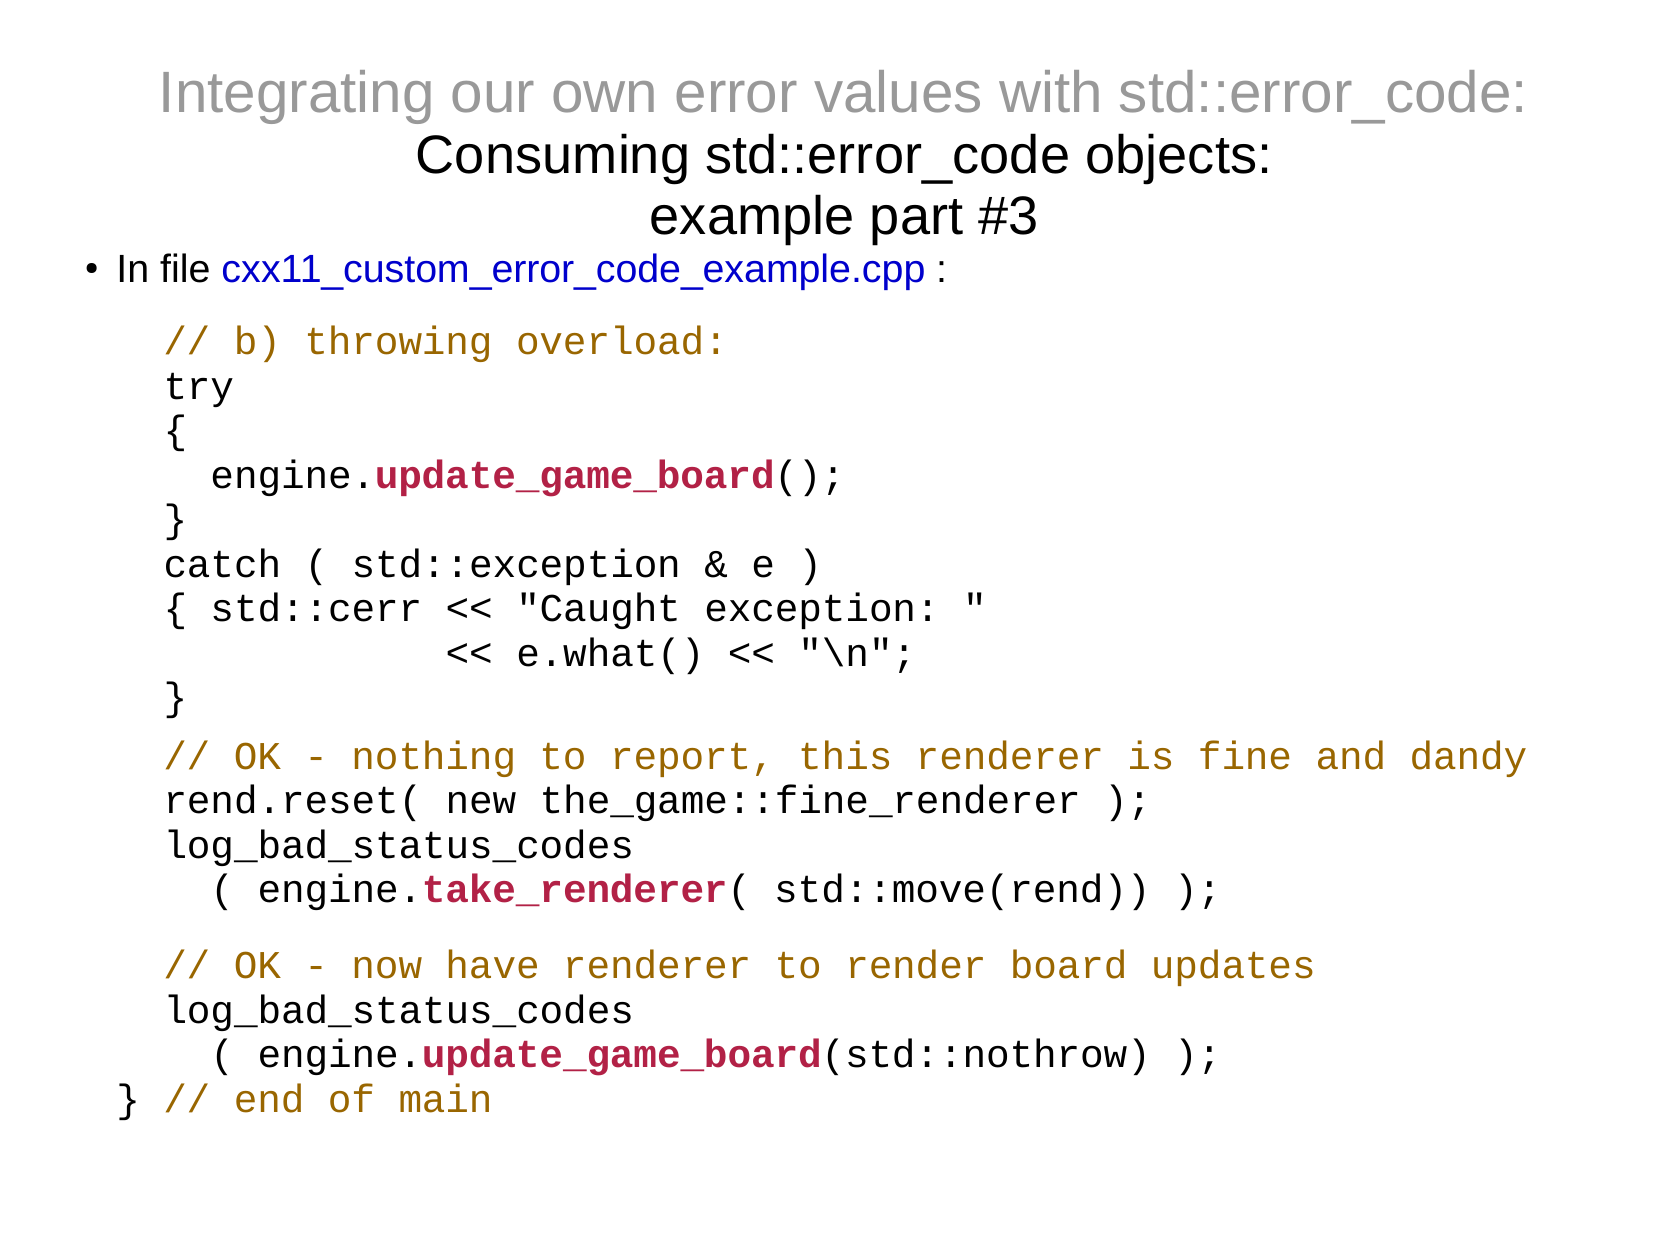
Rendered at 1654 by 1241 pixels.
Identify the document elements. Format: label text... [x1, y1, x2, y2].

title Integrating our own error values with std::error_code: Consuming std::error_code objects: example part #3 [82, 49, 1571, 257]
list In file cxx11_custom_error_code_example.cpp : // b) throwing overload: try { engine.update_game_board(); } catch ( std::exception & e ) { std::cerr << "Caught exception: " << e.what() << "\n"; } // OK - nothing to report, this renderer is fine and dandy rend.reset( new the_game::fine_renderer ); log_bad_status_codes ( engine.take_renderer( std::move(rend)) ); // OK - now have renderer to render board updates log_bad_status_codes ( engine.update_game_board(std::nothrow) ); } // end of main [74, 247, 1563, 1146]
